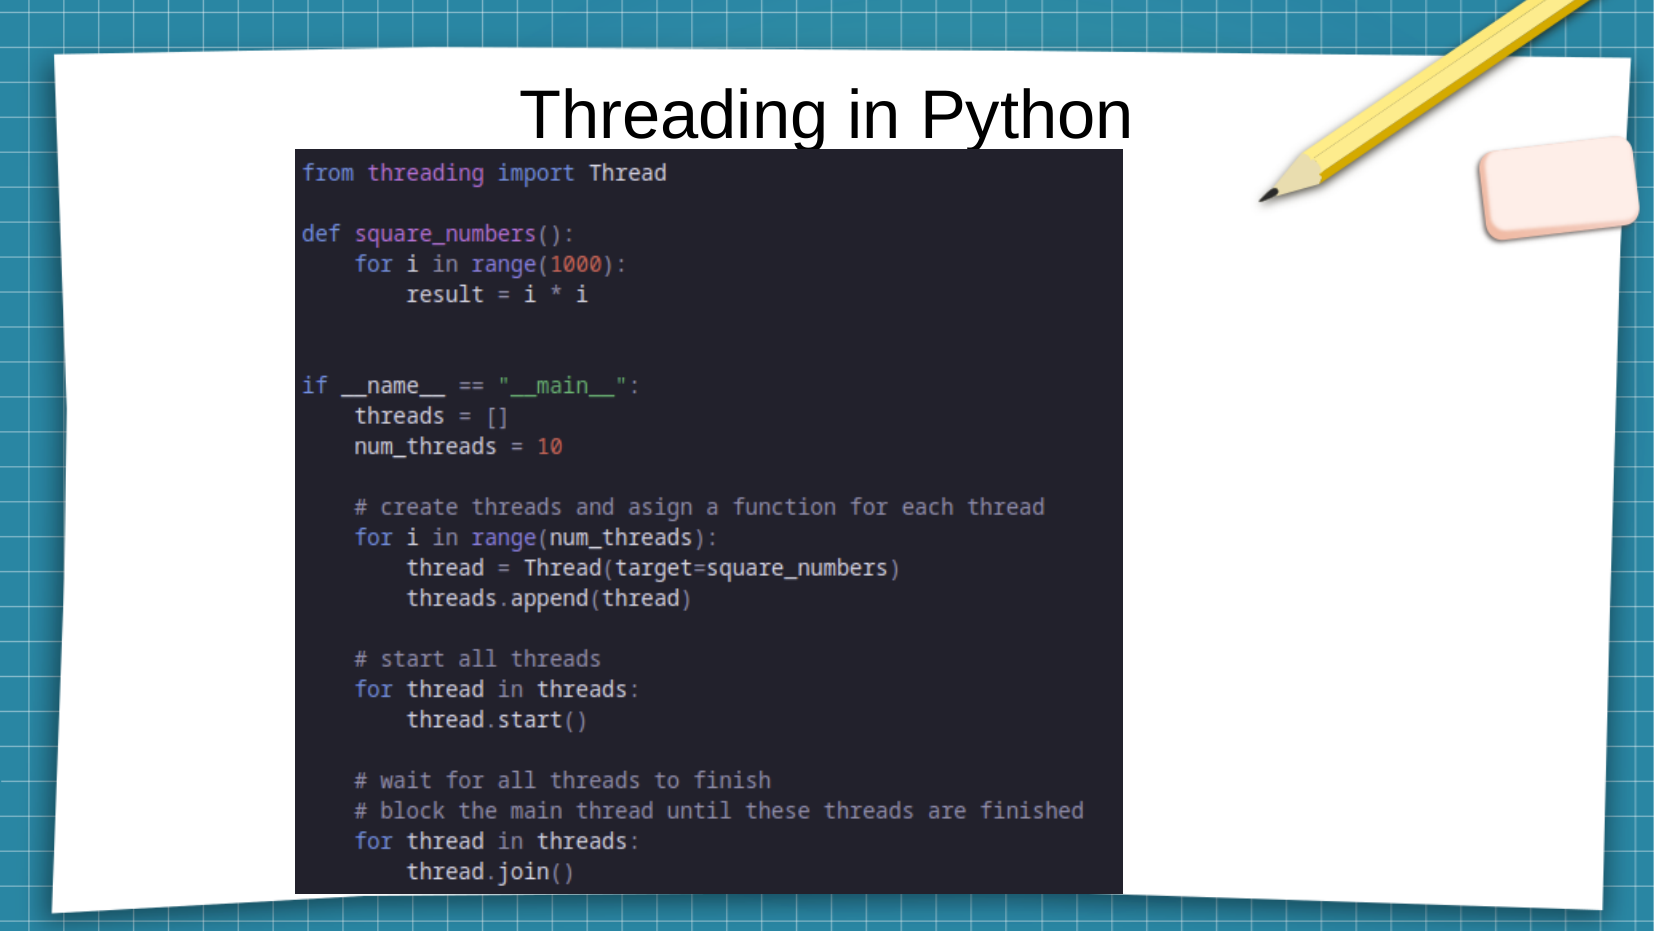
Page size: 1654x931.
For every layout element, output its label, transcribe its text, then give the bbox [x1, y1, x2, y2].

picture [0, 0, 1654, 931]
title Threading in Python [82, 37, 1571, 193]
